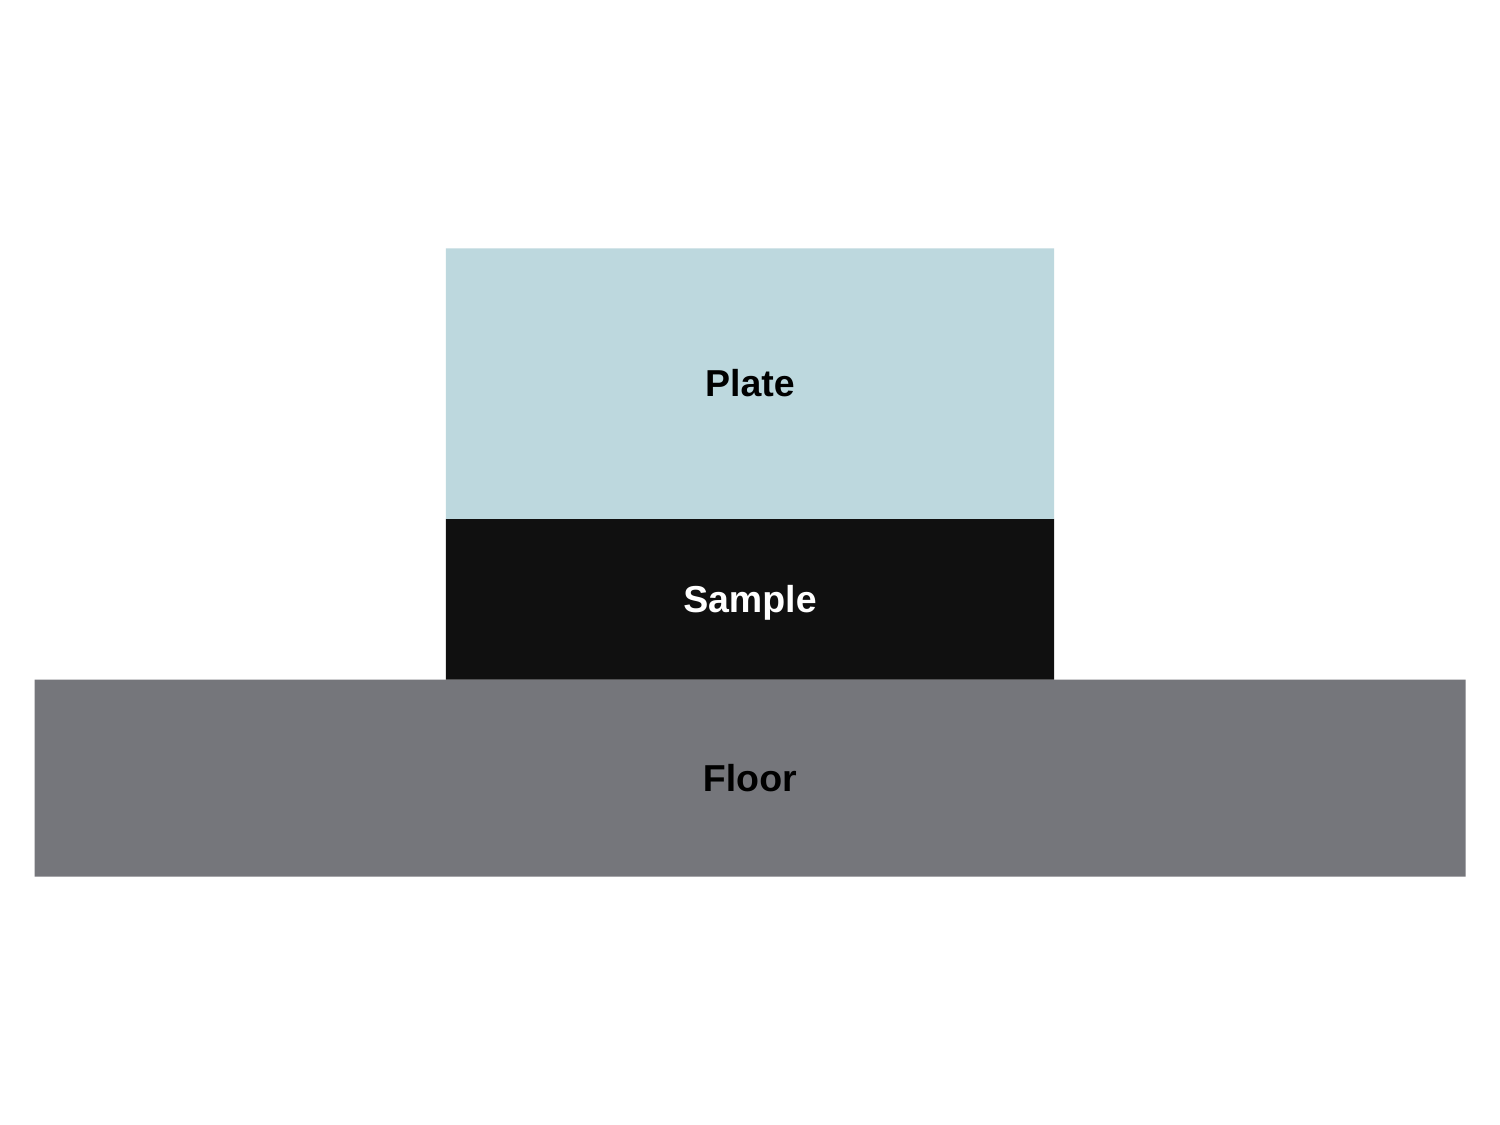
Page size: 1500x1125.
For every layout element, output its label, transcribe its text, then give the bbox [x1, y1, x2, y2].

text_box Sample [445, 519, 1055, 680]
text_box Floor [34, 679, 1466, 877]
text_box Plate [445, 248, 1055, 519]
